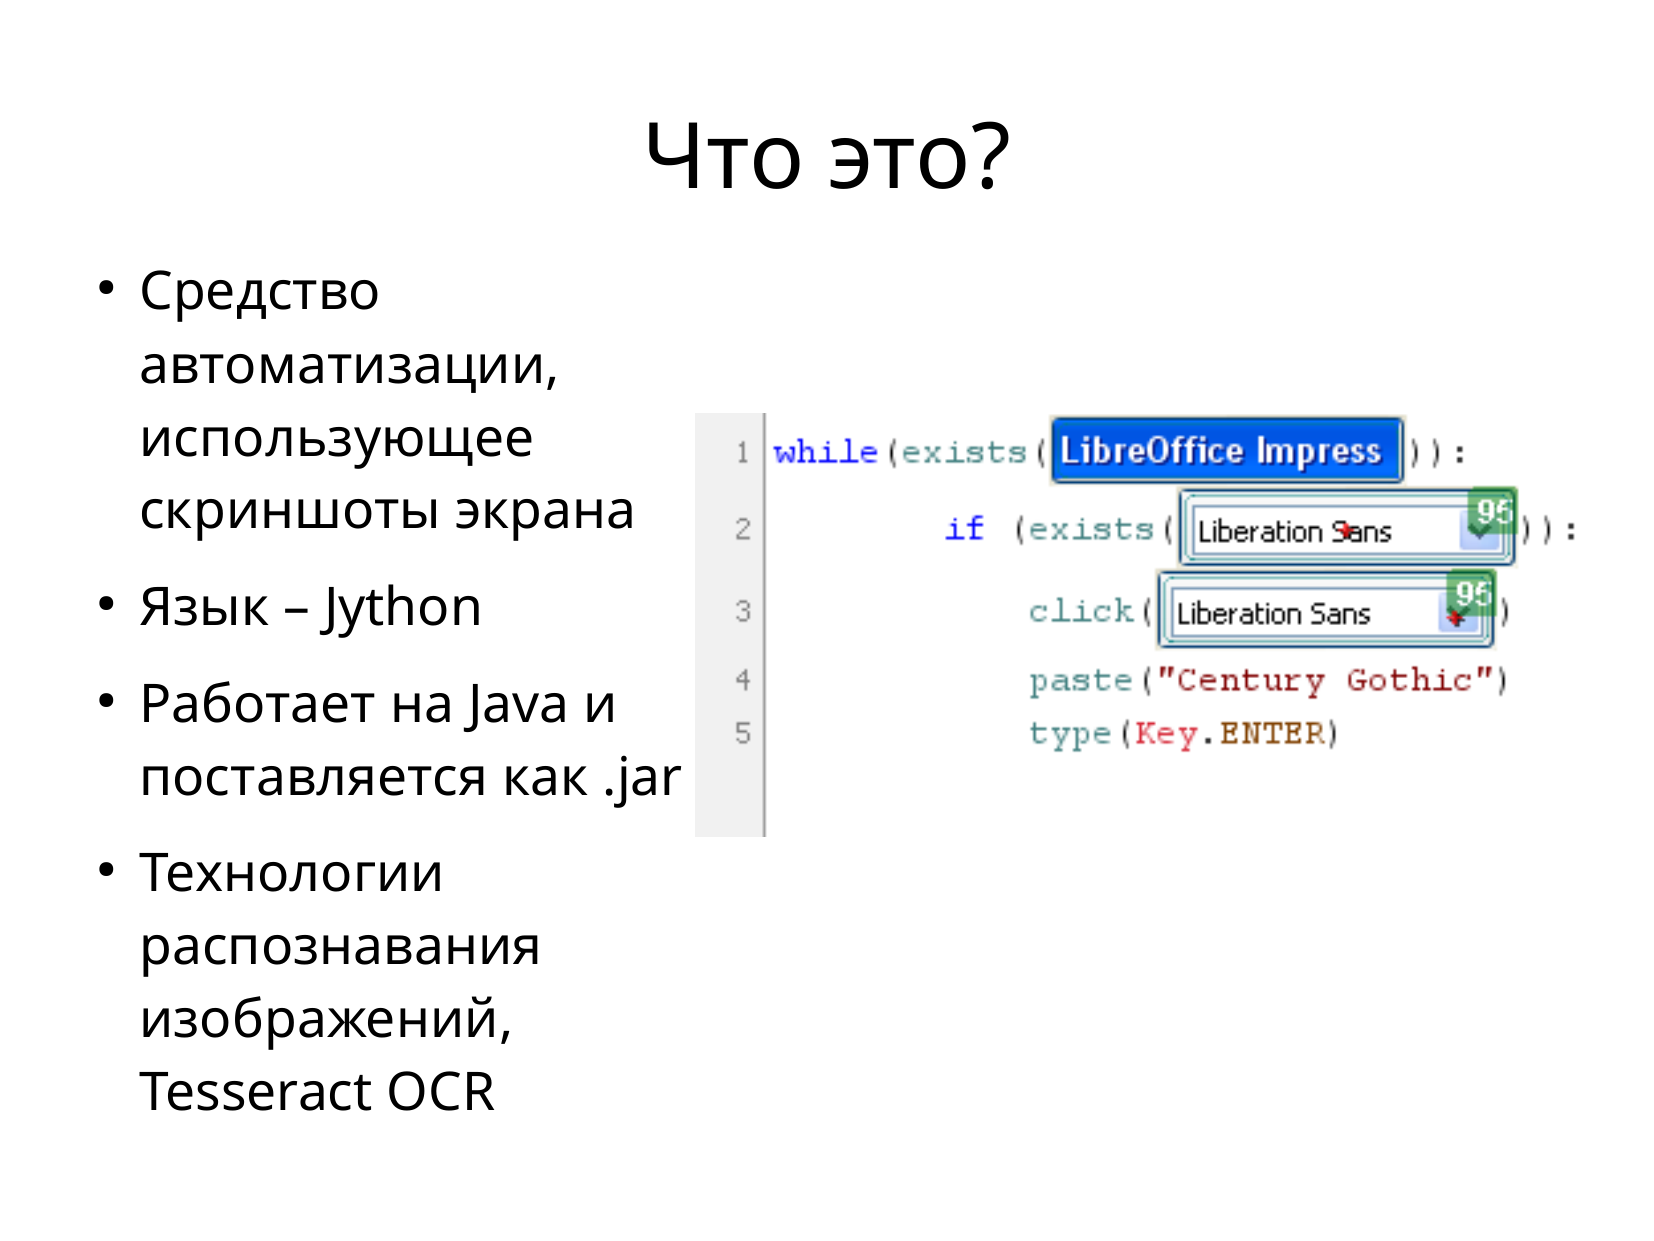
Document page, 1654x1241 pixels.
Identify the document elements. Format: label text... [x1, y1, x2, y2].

list Средство автоматизации, использующее скриншоты экрана Язык – Jython Работает на Java и поставляется как .jar Технологии распознавания изображений, Tesseract OCR [82, 252, 686, 1158]
title Что это? [82, 49, 1571, 257]
picture [695, 413, 1654, 837]
